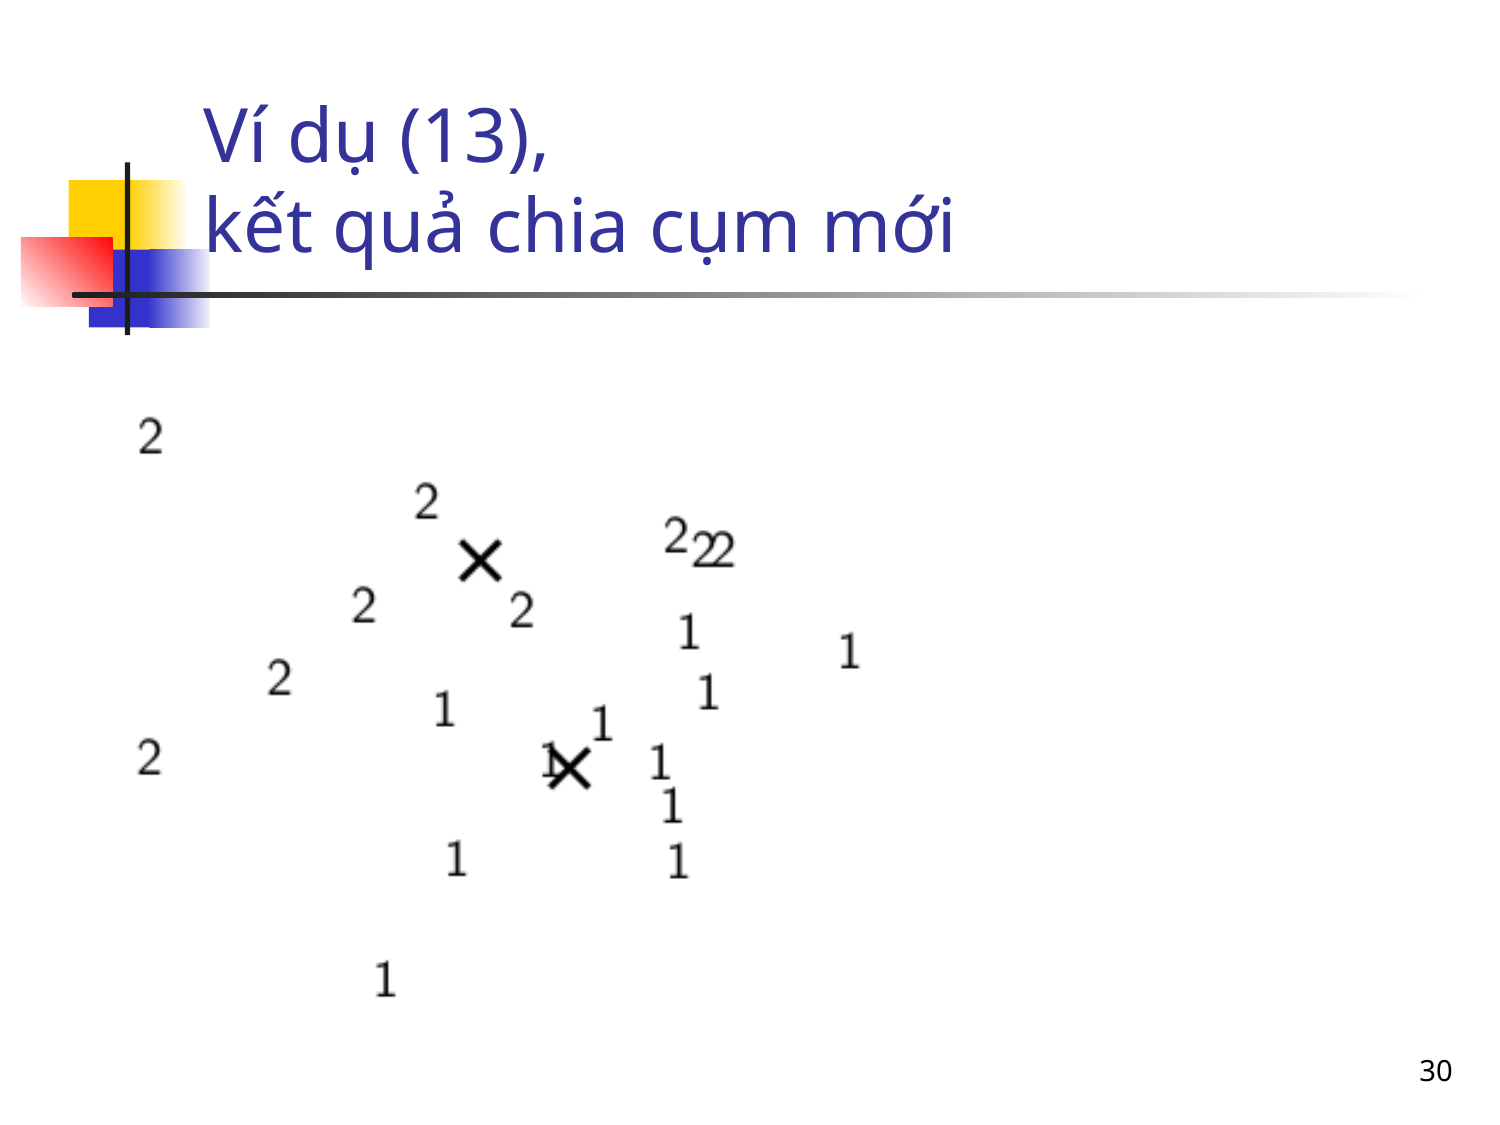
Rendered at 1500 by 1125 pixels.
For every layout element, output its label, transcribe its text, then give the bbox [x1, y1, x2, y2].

slide_number <number> [1155, 1024, 1468, 1100]
title Ví dụ (13), kết quả chia cụm mới [188, 35, 1468, 275]
picture [90, 389, 871, 1019]
